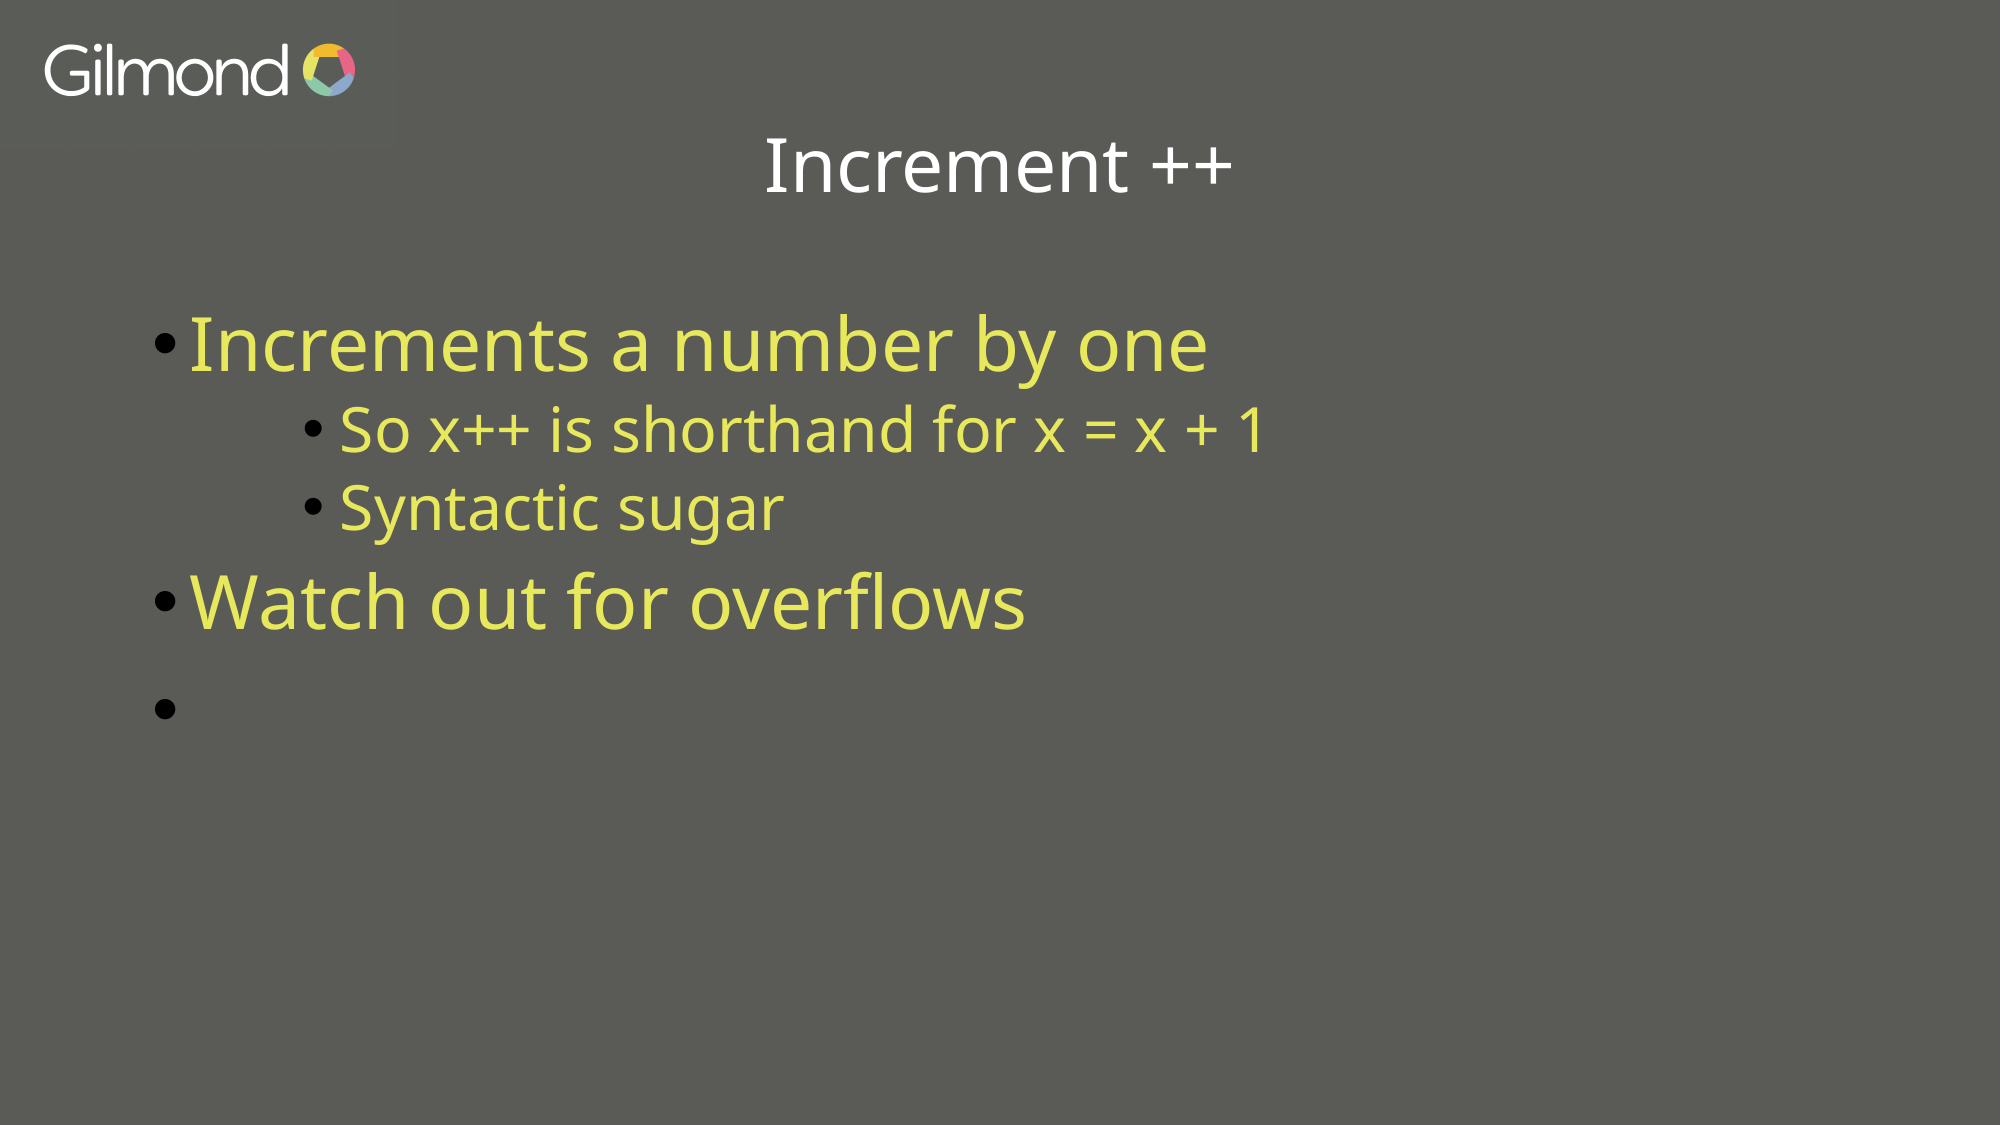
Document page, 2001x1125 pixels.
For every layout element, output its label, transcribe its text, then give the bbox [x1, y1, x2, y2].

title Increment ++ [137, 59, 1863, 278]
picture [0, 0, 399, 149]
list Increments a number by one So x++ is shorthand for x = x + 1 Syntactic sugar Watch out for overflows [137, 299, 1863, 1014]
